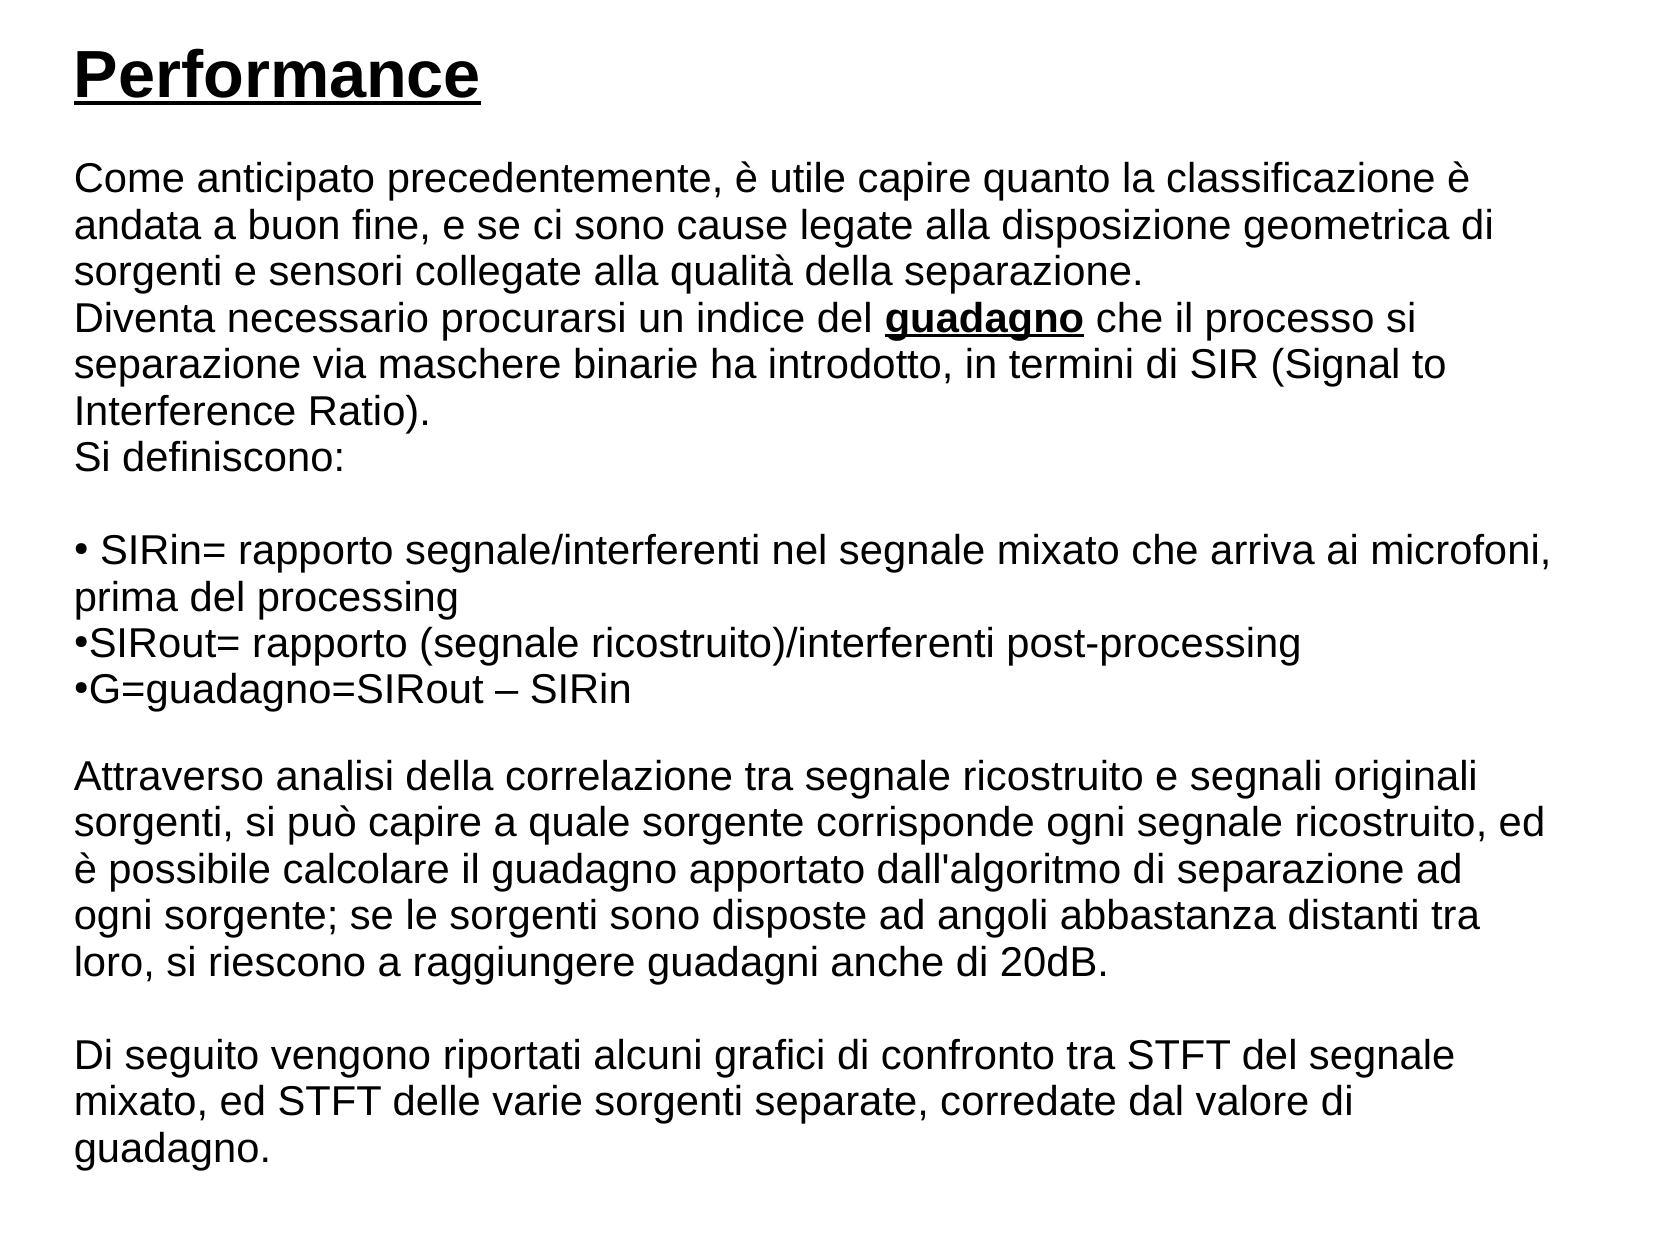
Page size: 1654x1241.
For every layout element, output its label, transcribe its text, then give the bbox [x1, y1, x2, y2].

text_box Attraverso analisi della correlazione tra segnale ricostruito e segnali originali sorgenti, si può capire a quale sorgente corrisponde ogni segnale ricostruito, ed è possibile calcolare il guadagno apportato dall'algoritmo di separazione ad ogni sorgente; se le sorgenti sono disposte ad angoli abbastanza distanti tra loro, si riescono a raggiungere guadagni anche di 20dB. Di seguito vengono riportati alcuni grafici di confronto tra STFT del segnale mixato, ed STFT delle varie sorgenti separate, corredate dal valore di guadagno. [59, 745, 1565, 1182]
text_box Performance [59, 29, 798, 120]
text_box Come anticipato precedentemente, è utile capire quanto la classificazione è andata a buon fine, e se ci sono cause legate alla disposizione geometrica di sorgenti e sensori collegate alla qualità della separazione. Diventa necessario procurarsi un indice del guadagno che il processo si separazione via maschere binarie ha introdotto, in termini di SIR (Signal to Interference Ratio). Si definiscono: SIRin= rapporto segnale/interferenti nel segnale mixato che arriva ai microfoni, prima del processing SIRout= rapporto (segnale ricostruito)/interferenti post-processing G=guadagno=SIRout – SIRin [59, 147, 1595, 819]
